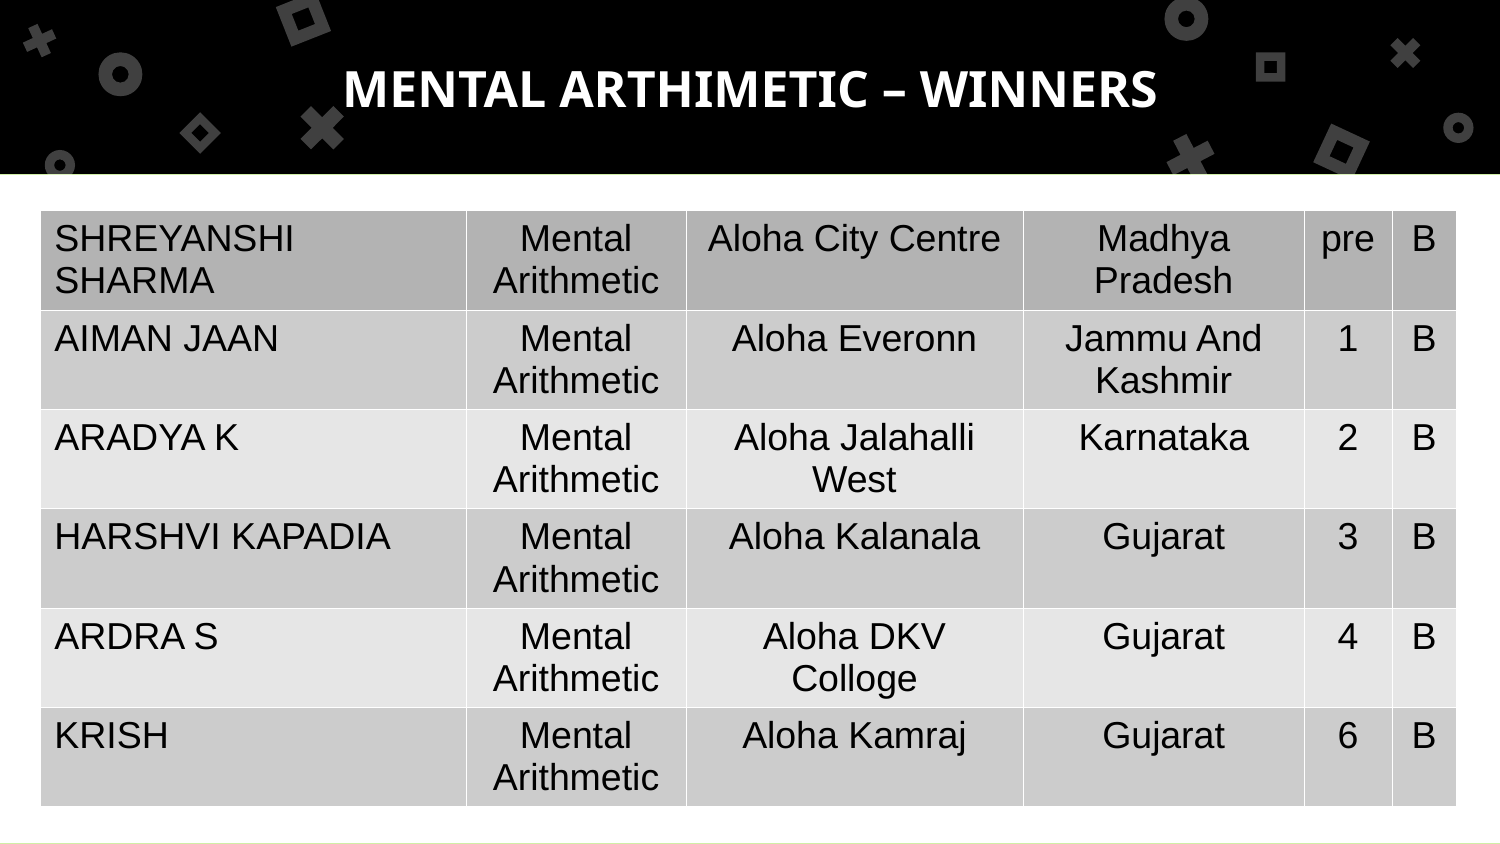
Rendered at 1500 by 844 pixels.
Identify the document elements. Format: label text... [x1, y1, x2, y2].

table_cell Mental Arithmetic [467, 410, 686, 508]
table_header Aloha City Centre [687, 211, 1023, 310]
table_header SHREYANSHI SHARMA [41, 211, 466, 310]
table_cell Aloha Kalanala [687, 509, 1023, 608]
table_cell ARADYA K [41, 410, 466, 508]
table_cell 2 [1305, 410, 1392, 508]
table_cell KRISH [41, 708, 466, 806]
table_cell AIMAN JAAN [41, 311, 466, 409]
table_header B [1393, 211, 1456, 310]
table_header pre [1305, 211, 1392, 310]
table_cell B [1393, 410, 1456, 508]
table_header Mental Arithmetic [467, 211, 686, 310]
table_cell B [1393, 708, 1456, 806]
table_cell Mental Arithmetic [467, 311, 686, 409]
table_cell Mental Arithmetic [467, 708, 686, 806]
table_cell Aloha DKV Colloge [687, 609, 1023, 707]
table_cell Gujarat [1024, 509, 1304, 608]
table_cell Aloha Jalahalli West [687, 410, 1023, 508]
table_cell B [1393, 509, 1456, 608]
table_cell Gujarat [1024, 708, 1304, 806]
table_cell Mental Arithmetic [467, 609, 686, 707]
table_cell HARSHVI KAPADIA [41, 509, 466, 608]
table_header Madhya Pradesh [1024, 211, 1304, 310]
table_cell Aloha Kamraj [687, 708, 1023, 806]
table_cell 3 [1305, 509, 1392, 608]
table_cell ARDRA S [41, 609, 466, 707]
table_cell Karnataka [1024, 410, 1304, 508]
table_cell Jammu And Kashmir [1024, 311, 1304, 409]
table_cell 6 [1305, 708, 1392, 806]
table_cell Gujarat [1024, 609, 1304, 707]
table_cell 1 [1305, 311, 1392, 409]
table_cell 4 [1305, 609, 1392, 707]
table_cell B [1393, 311, 1456, 409]
table_cell Aloha Everonn [687, 311, 1023, 409]
text_box MENTAL ARTHIMETIC – WINNERS [75, 0, 1425, 175]
table_cell B [1393, 609, 1456, 707]
table_cell Mental Arithmetic [467, 509, 686, 608]
